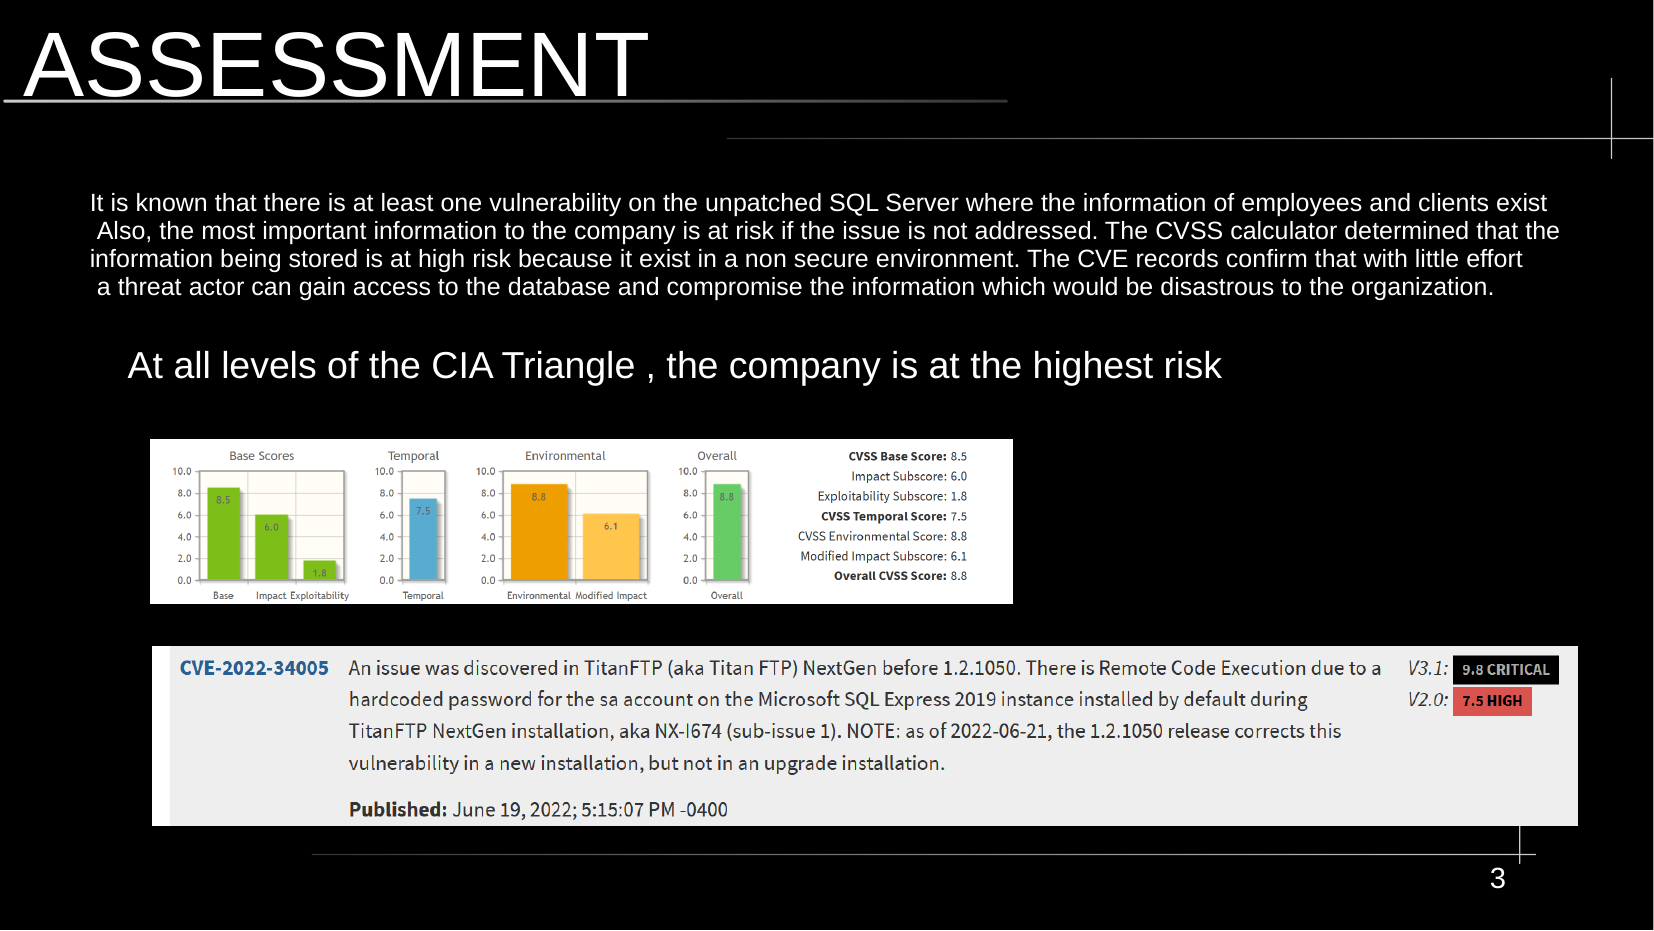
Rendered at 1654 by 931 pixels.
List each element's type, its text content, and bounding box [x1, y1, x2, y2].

title ASSESSMENT [23, 11, 1589, 119]
text_box At all levels of the CIA Triangle , the company is at the highest risk [112, 337, 1238, 395]
text_box It is known that there is at least one vulnerability on the unpatched SQL Server where the information of employees and clients exist Also, the most important information to the company is at risk if the issue is not addressed. The CVSS calculator determined that the information being stored is at high risk because it exist in a non secure environment. The CVE records confirm that with little effort a threat actor can gain access to the database and compromise the information which would be disastrous to the organization. [75, 181, 1586, 309]
picture [150, 439, 1013, 604]
picture [152, 646, 1578, 826]
